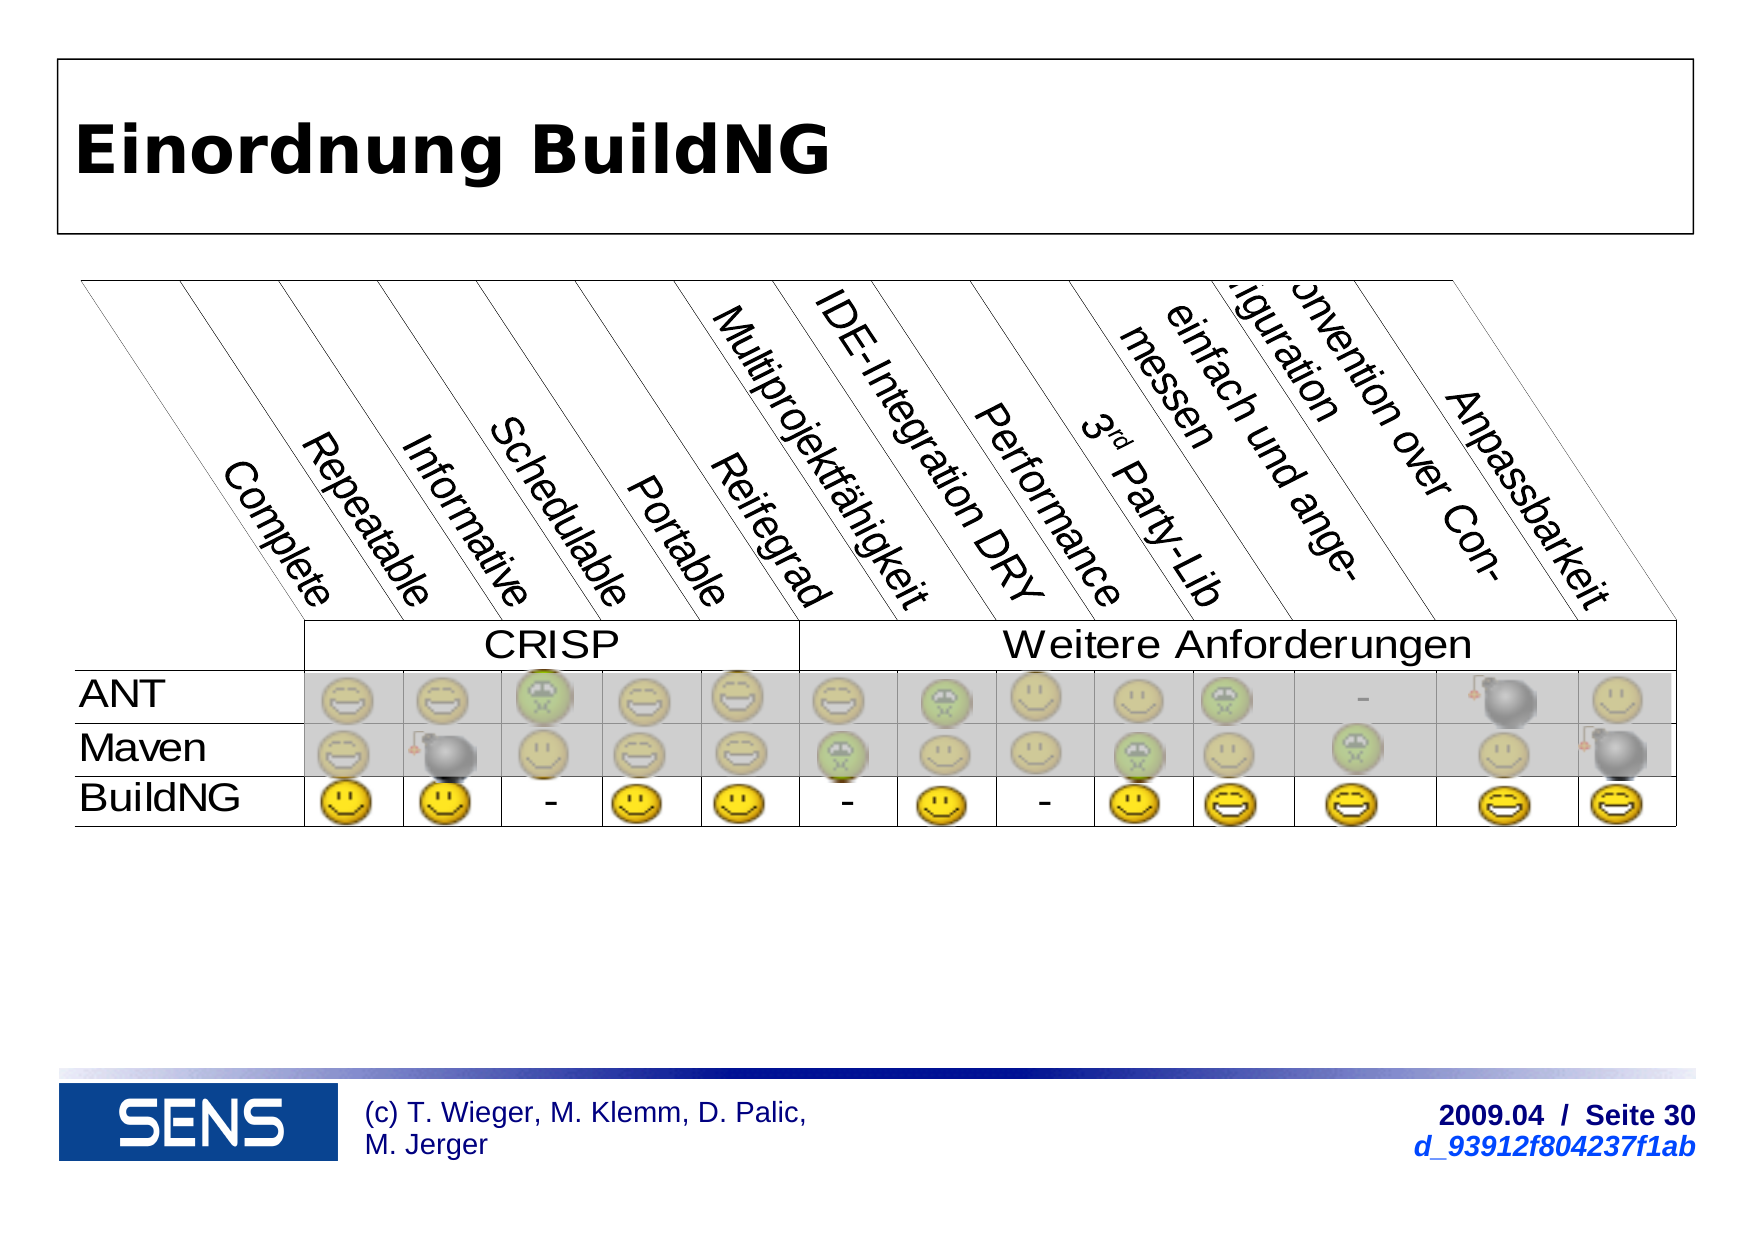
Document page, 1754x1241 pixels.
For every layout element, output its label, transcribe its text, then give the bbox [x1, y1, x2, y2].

text_box [304, 673, 1672, 777]
picture [59, 1068, 1696, 1079]
chart [73, 280, 1683, 882]
picture [59, 1083, 338, 1161]
title Einordnung BuildNG [73, 53, 1693, 248]
